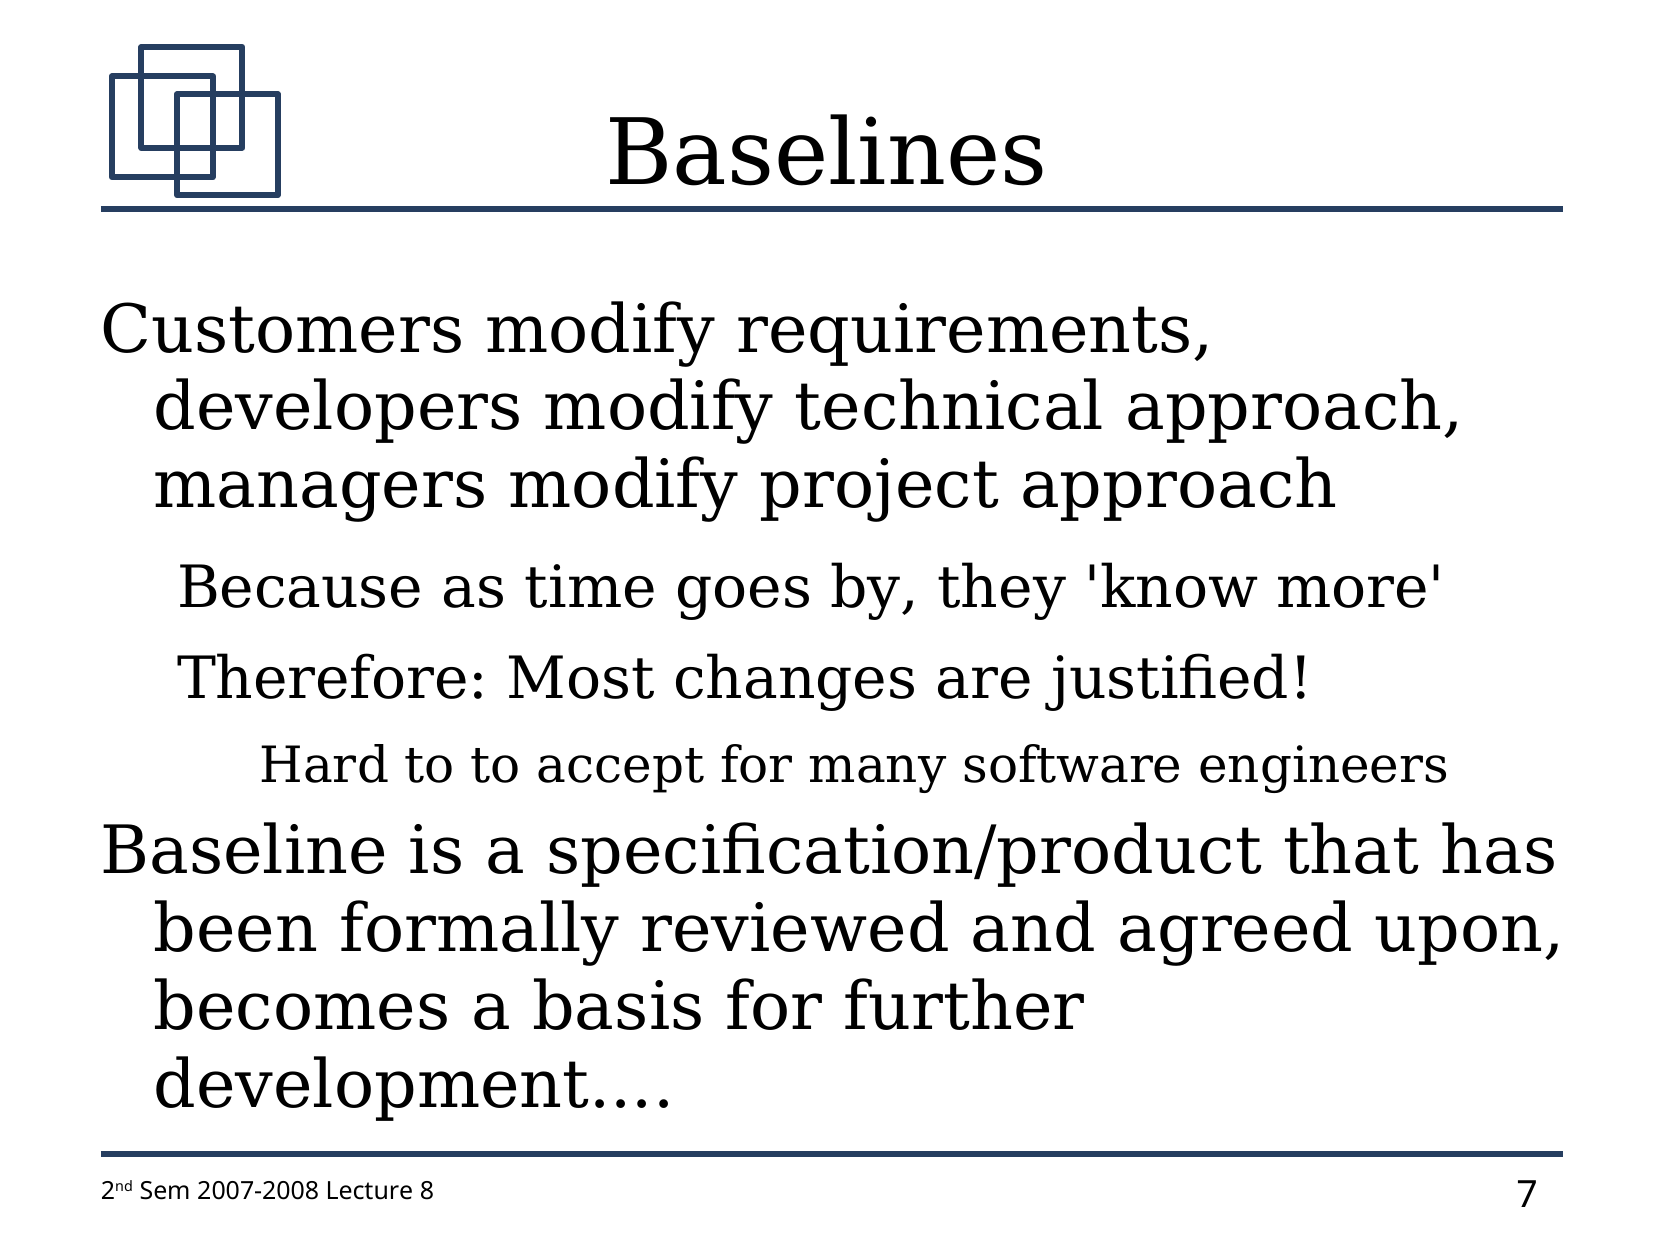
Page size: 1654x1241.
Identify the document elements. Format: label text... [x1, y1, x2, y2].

list Customers modify requirements, developers modify technical approach, managers modify project approach Because as time goes by, they 'know more' Therefore: Most changes are justified! Hard to to accept for many software engineers Baseline is a specification/product that has been formally reviewed and agreed upon, becomes a basis for further development.... [82, 290, 1571, 1123]
title Baselines [82, 49, 1571, 257]
